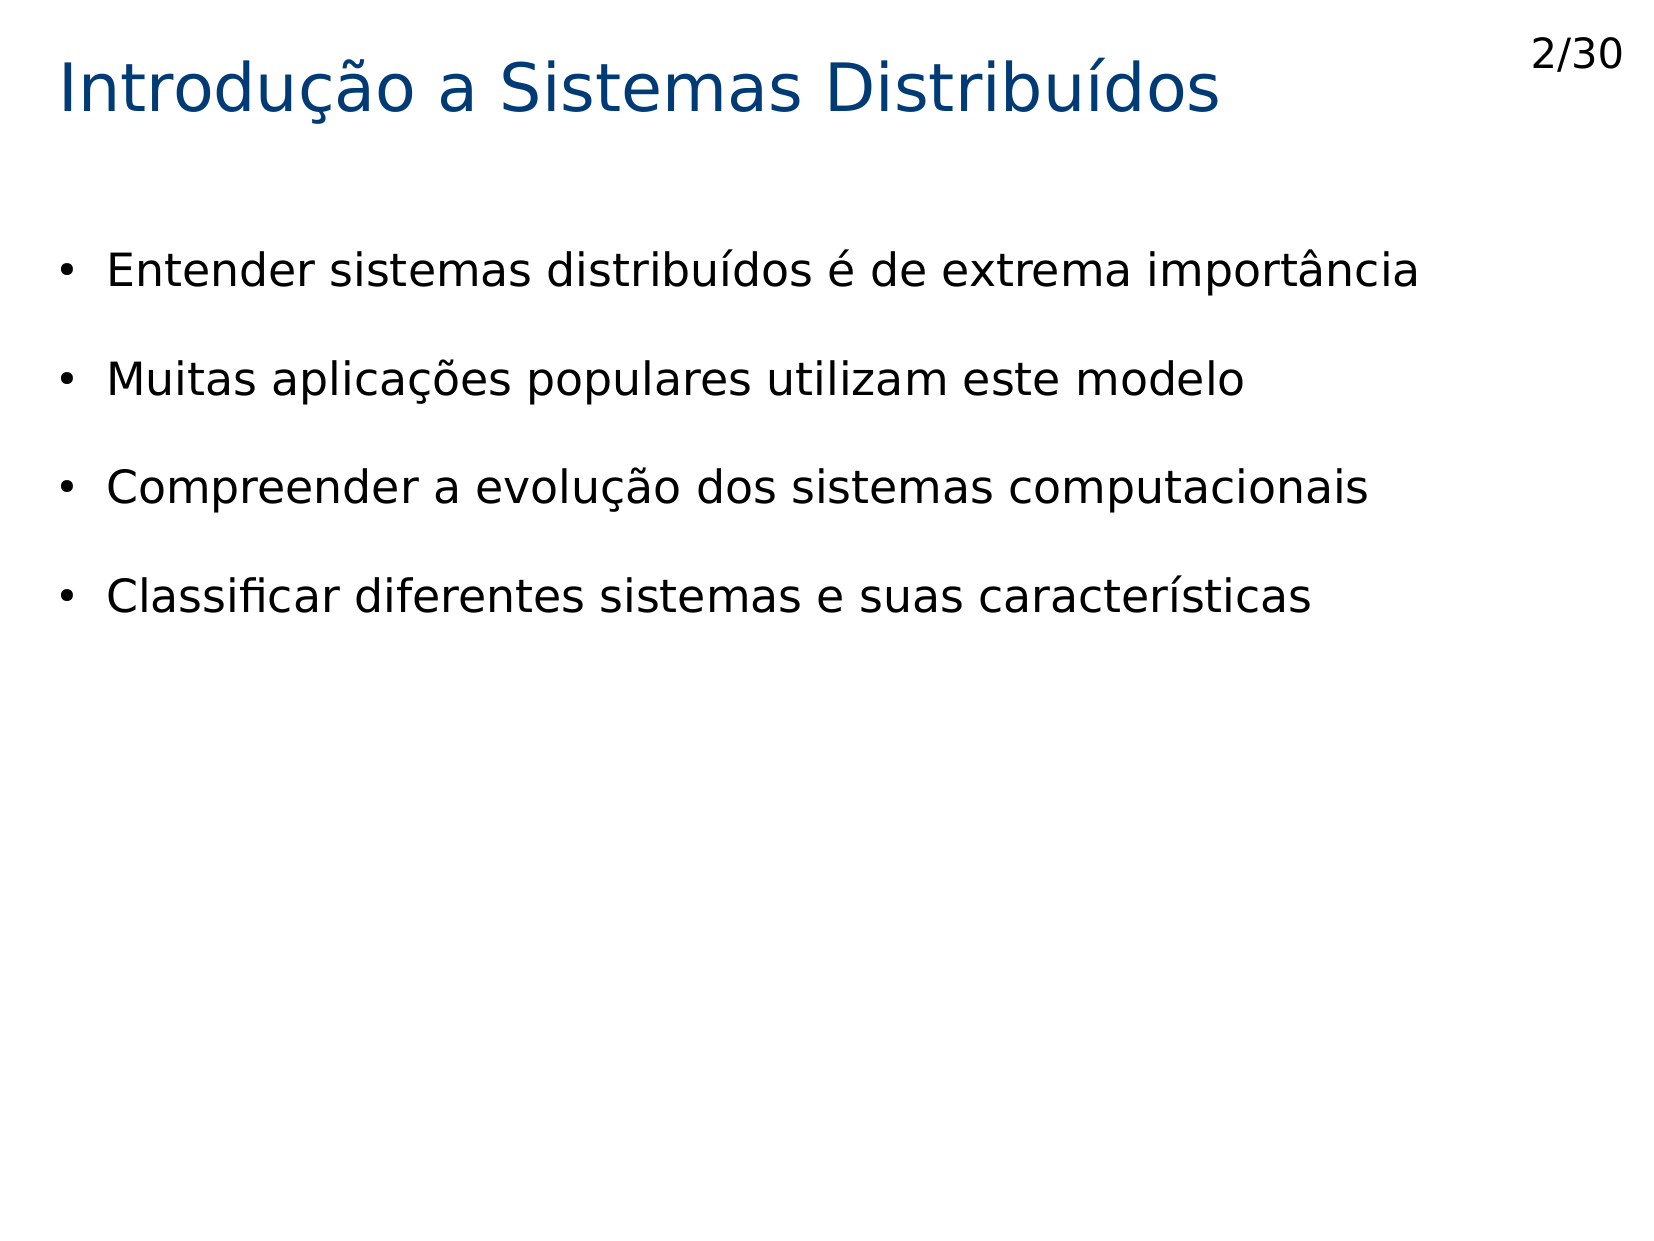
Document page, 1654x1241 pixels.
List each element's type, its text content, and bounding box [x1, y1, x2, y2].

list Entender sistemas distribuídos é de extrema importância Muitas aplicações populares utilizam este modelo Compreender a evolução dos sistemas computacionais Classificar diferentes sistemas e suas características [59, 236, 1595, 1211]
title Introdução a Sistemas Distribuídos [59, 29, 1506, 148]
